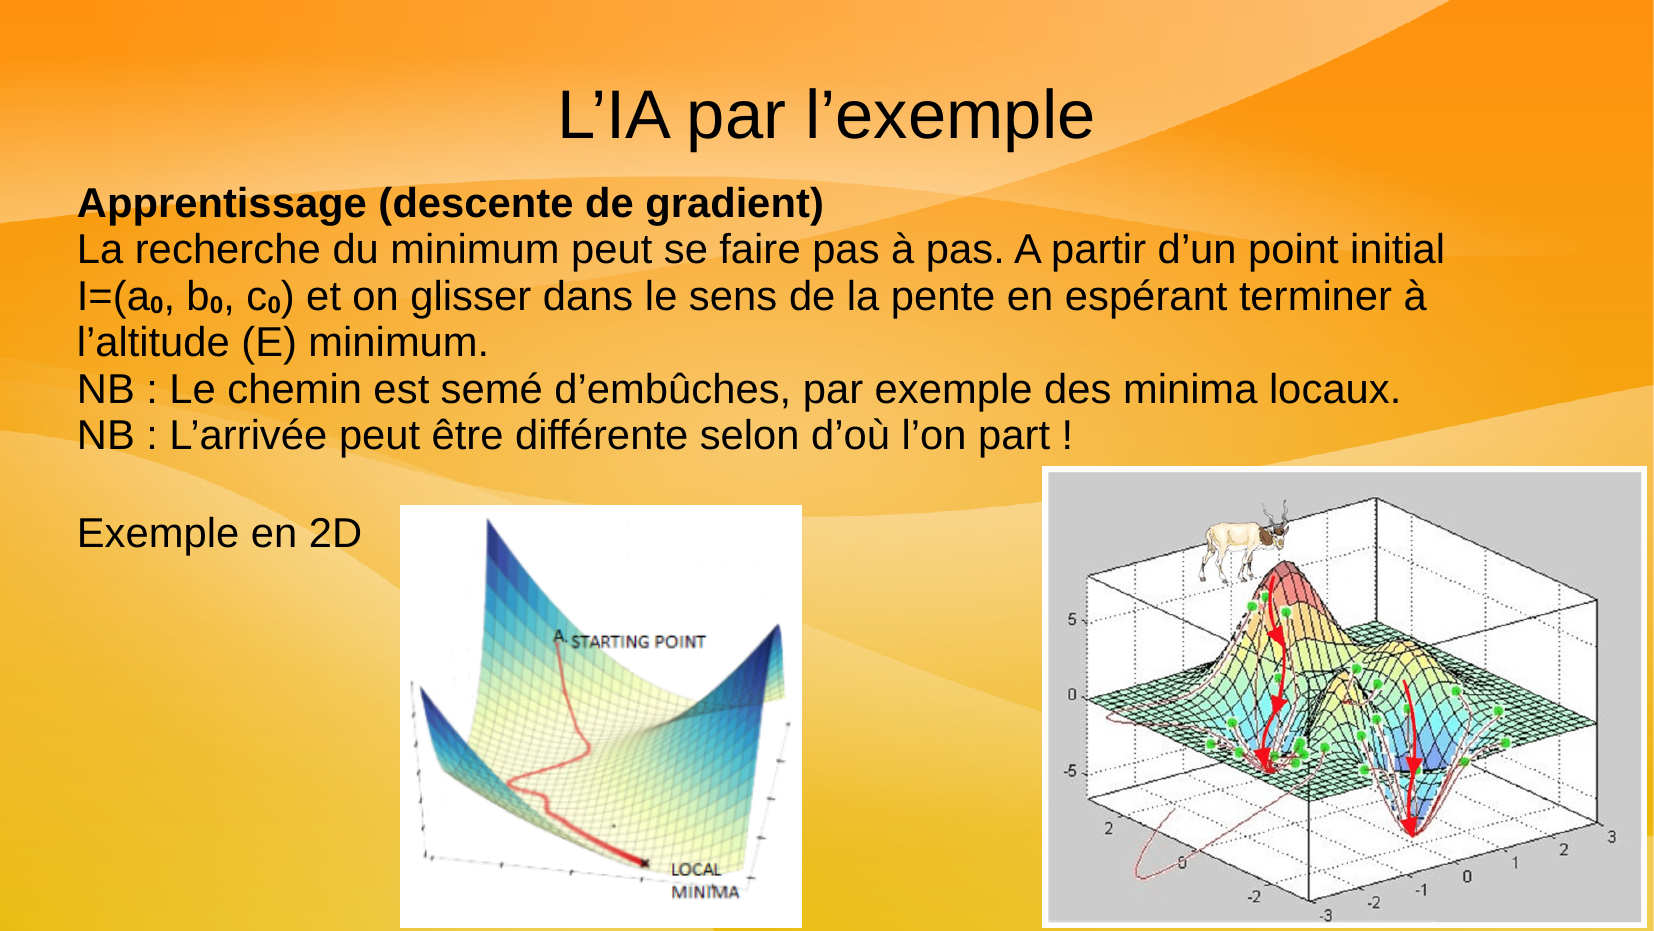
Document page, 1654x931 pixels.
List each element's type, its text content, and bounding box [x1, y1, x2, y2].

title L’IA par l’exemple [82, 37, 1571, 193]
picture [0, 0, 1654, 931]
subtitle Apprentissage (descente de gradient) La recherche du minimum peut se faire pas à pas. A partir d’un point initial I=(a0, b0, c0) et on glisser dans le sens de la pente en espérant terminer à l’altitude (E) minimum. NB : Le chemin est semé d’embûches, par exemple des minima locaux. NB : L’arrivée peut être différente selon d’où l’on part ! Exemple en 2D [76, 179, 1565, 928]
